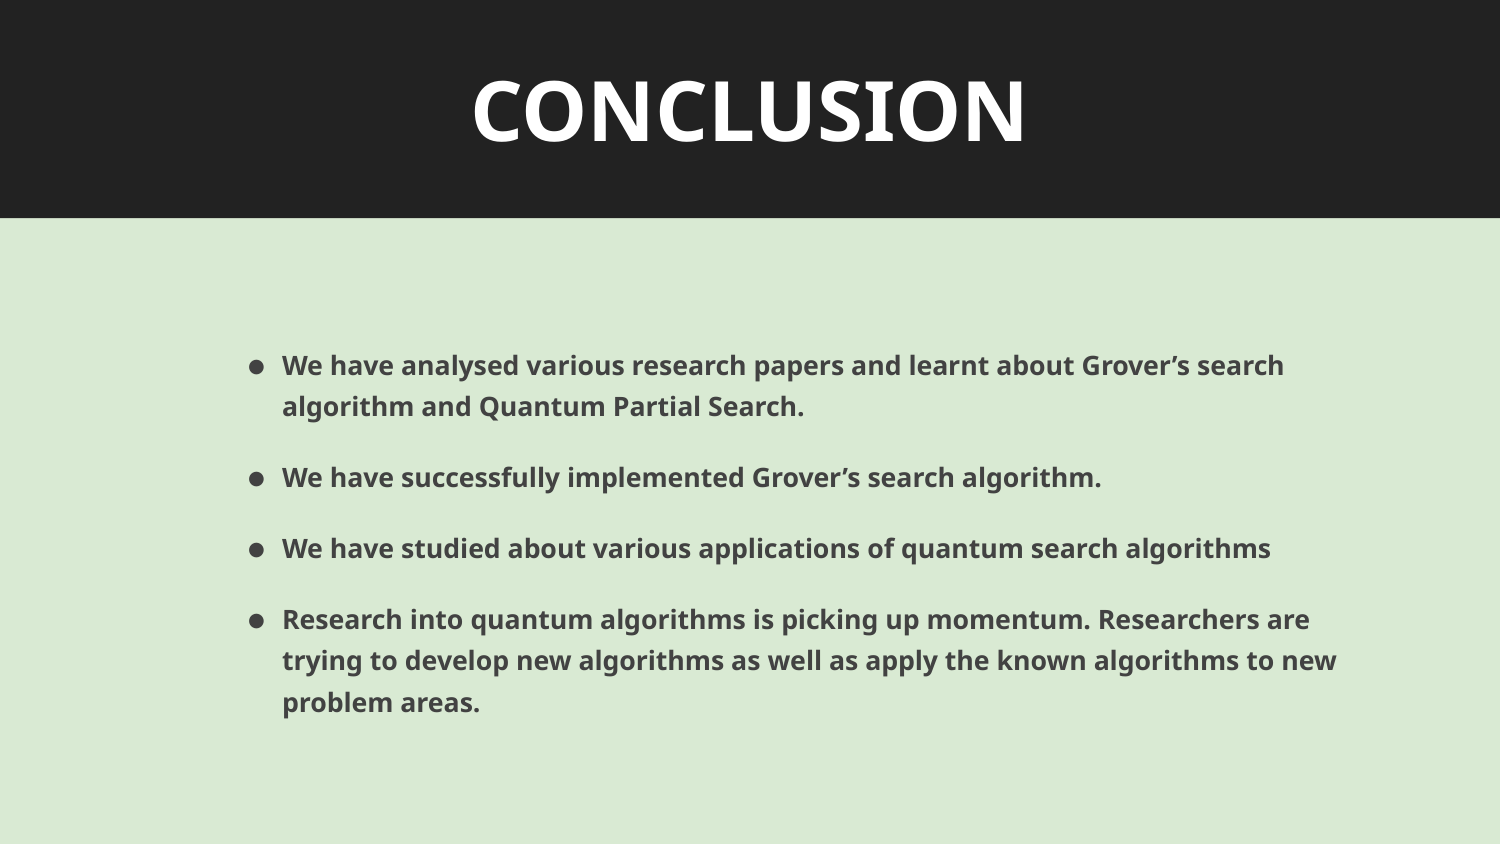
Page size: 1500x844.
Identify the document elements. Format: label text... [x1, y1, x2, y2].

list We have analysed various research papers and learnt about Grover’s search algorithm and Quantum Partial Search. We have successfully implemented Grover’s search algorithm. We have studied about various applications of quantum search algorithms Research into quantum algorithms is picking up momentum. Researchers are trying to develop new algorithms as well as apply the known algorithms to new problem areas. [213, 326, 1368, 744]
title CONCLUSION [0, 0, 1500, 219]
